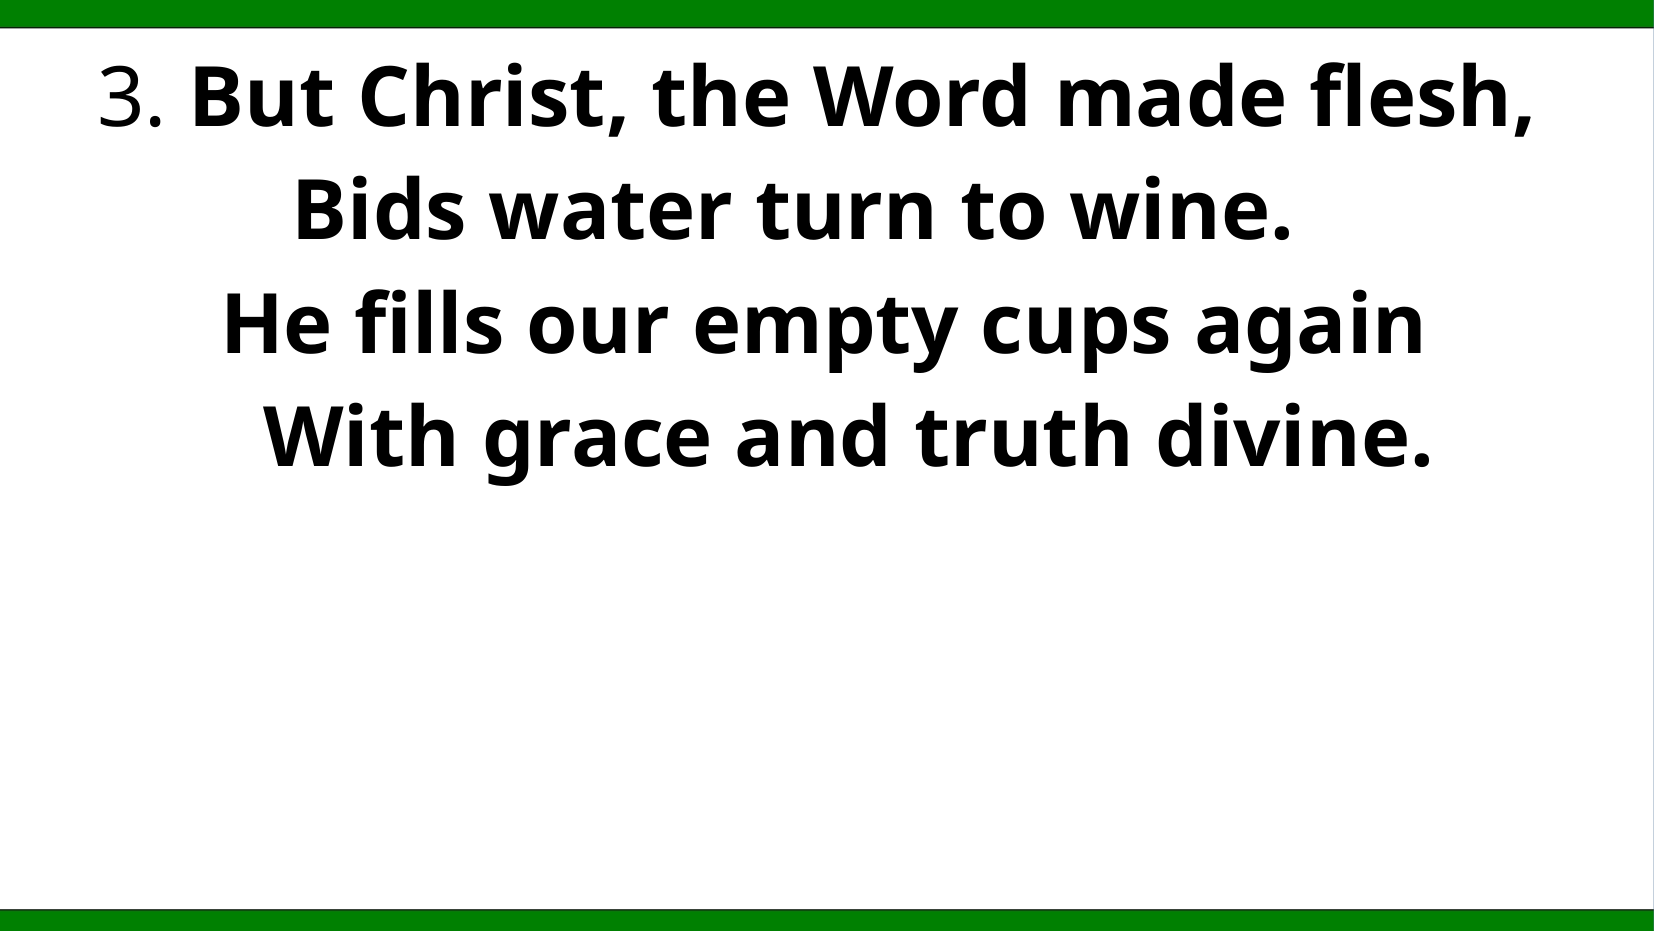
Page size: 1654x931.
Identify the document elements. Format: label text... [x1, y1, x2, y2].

picture [0, 0, 1654, 931]
text_box 3. But Christ, the Word made flesh, Bids water turn to wine. He fills our empty cups again With grace and truth divine. [75, 30, 1561, 488]
